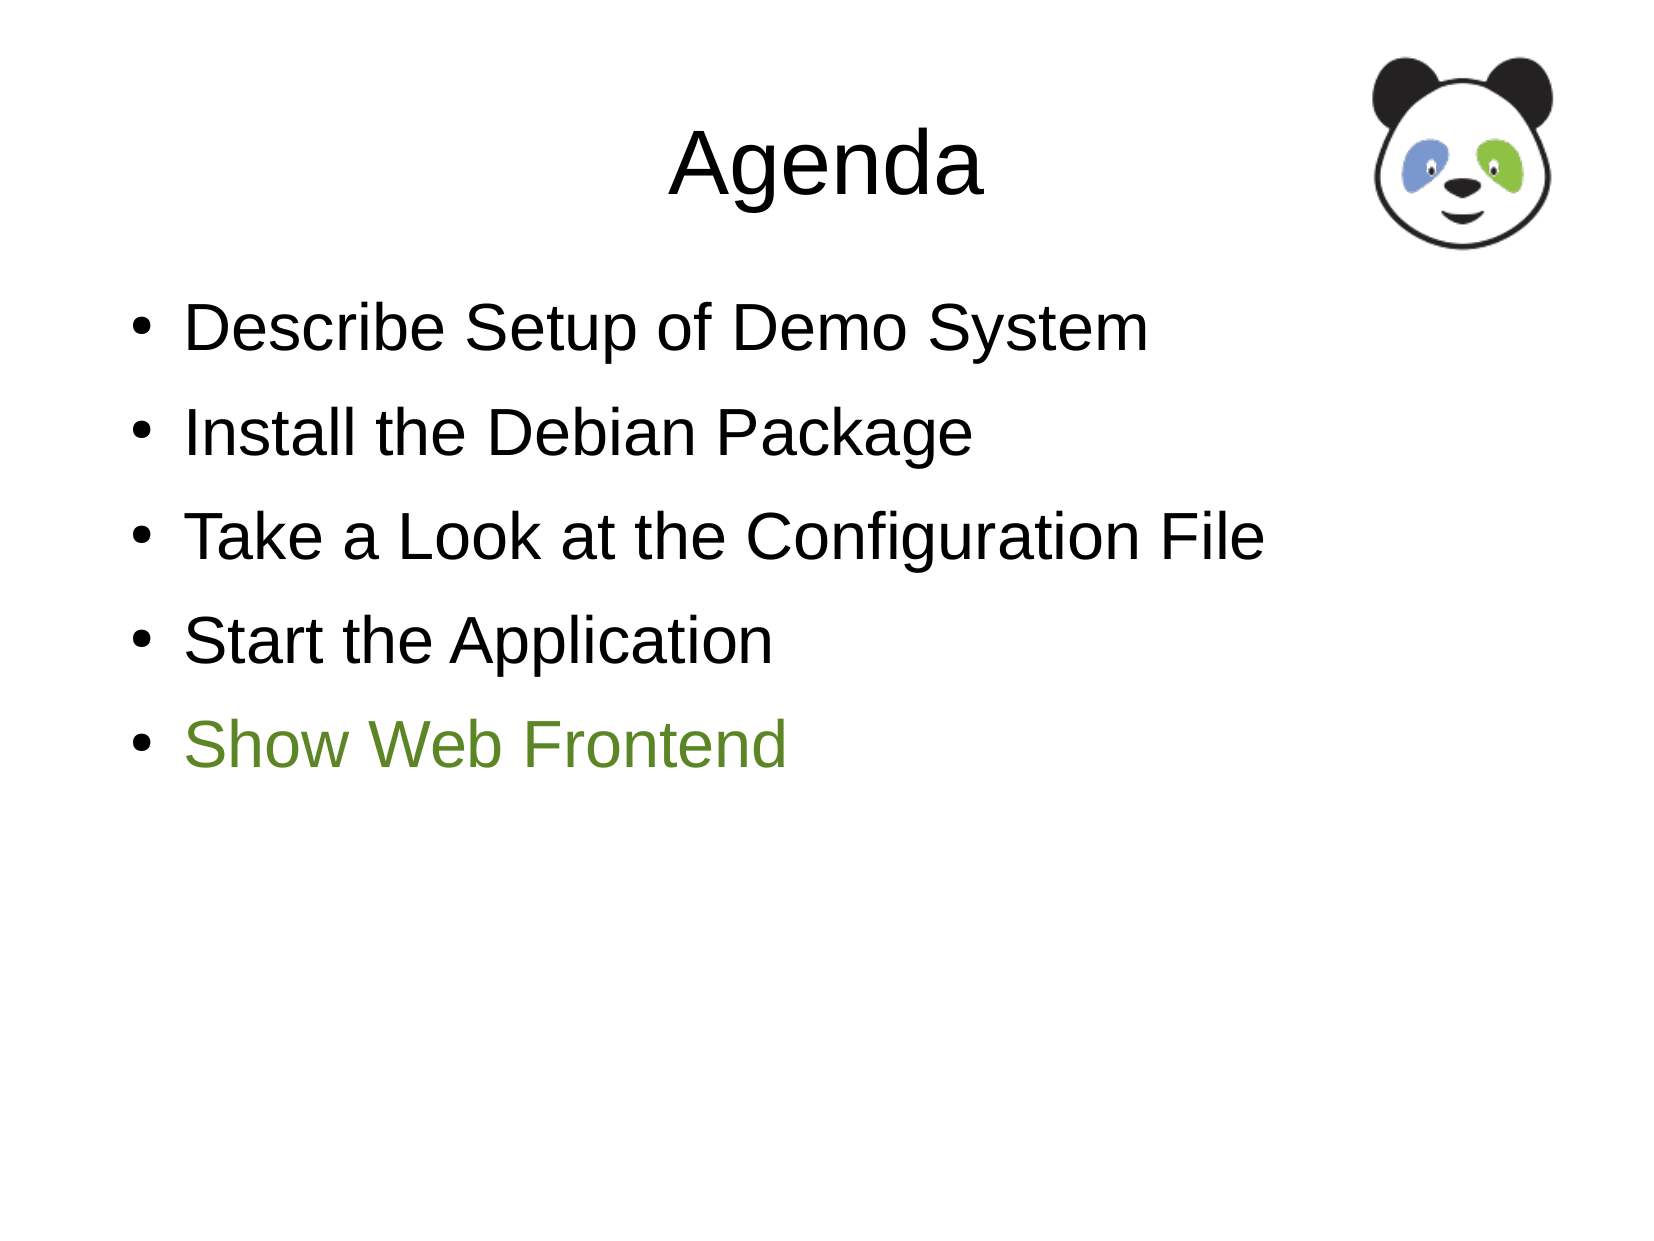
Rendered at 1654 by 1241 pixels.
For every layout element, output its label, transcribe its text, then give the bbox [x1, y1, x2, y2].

list Describe Setup of Demo System Install the Debian Package Take a Look at the Configuration File Start the Application Show Web Frontend [82, 290, 1571, 1010]
title Agenda [82, 59, 1571, 267]
picture [1358, 49, 1568, 59]
